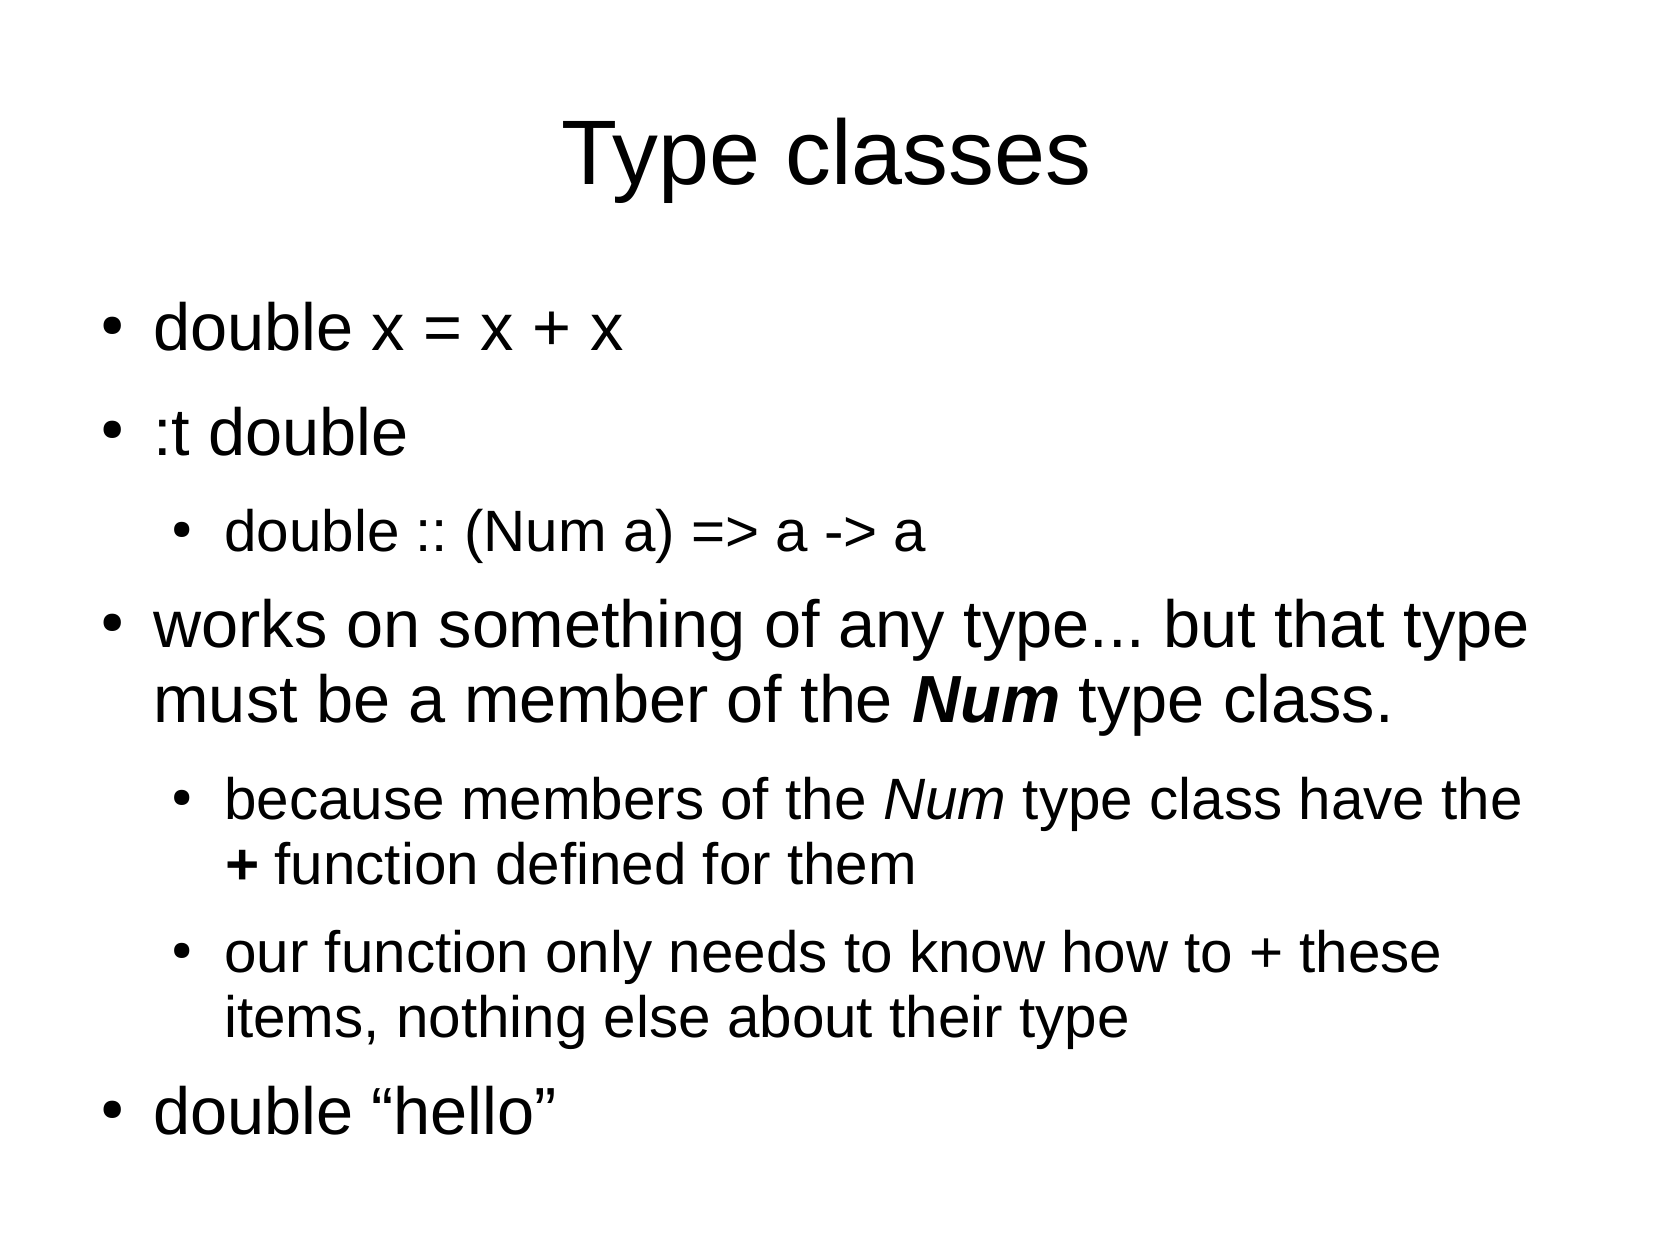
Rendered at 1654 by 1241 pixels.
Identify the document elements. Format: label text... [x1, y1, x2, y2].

title Type classes [82, 56, 1571, 250]
list double x = x + x :t double double :: (Num a) => a -> a works on something of any type... but that type must be a member of the Num type class. because members of the Num type class have the + function defined for them our function only needs to know how to + these items, nothing else about their type double “hello” [82, 290, 1571, 1149]
